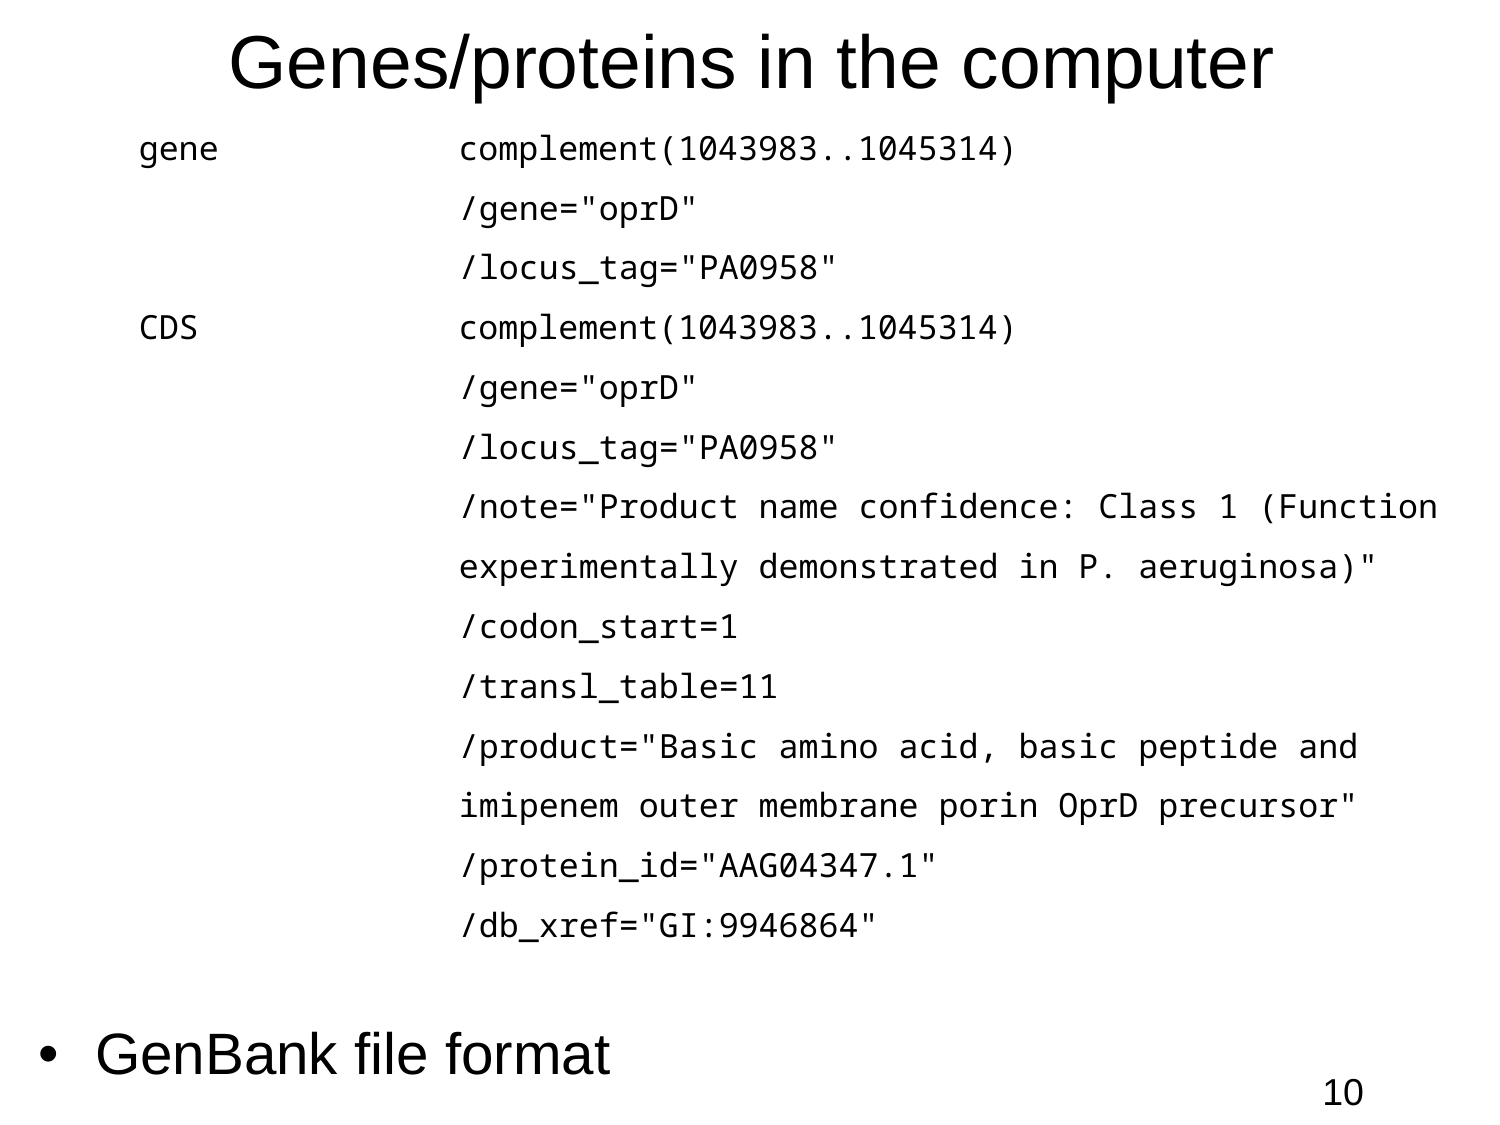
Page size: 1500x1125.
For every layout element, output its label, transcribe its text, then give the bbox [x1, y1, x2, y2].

title Genes/proteins in the computer [19, 9, 1485, 116]
list gene complement(1043983..1045314) /gene="oprD" /locus_tag="PA0958" CDS complement(1043983..1045314) /gene="oprD" /locus_tag="PA0958" /note="Product name confidence: Class 1 (Function experimentally demonstrated in P. aeruginosa)" /codon_start=1 /transl_table=11 /product="Basic amino acid, basic peptide and imipenem outer membrane porin OprD precursor" /protein_id="AAG04347.1" /db_xref="GI:9946864" GenBank file format [39, 124, 1500, 1111]
